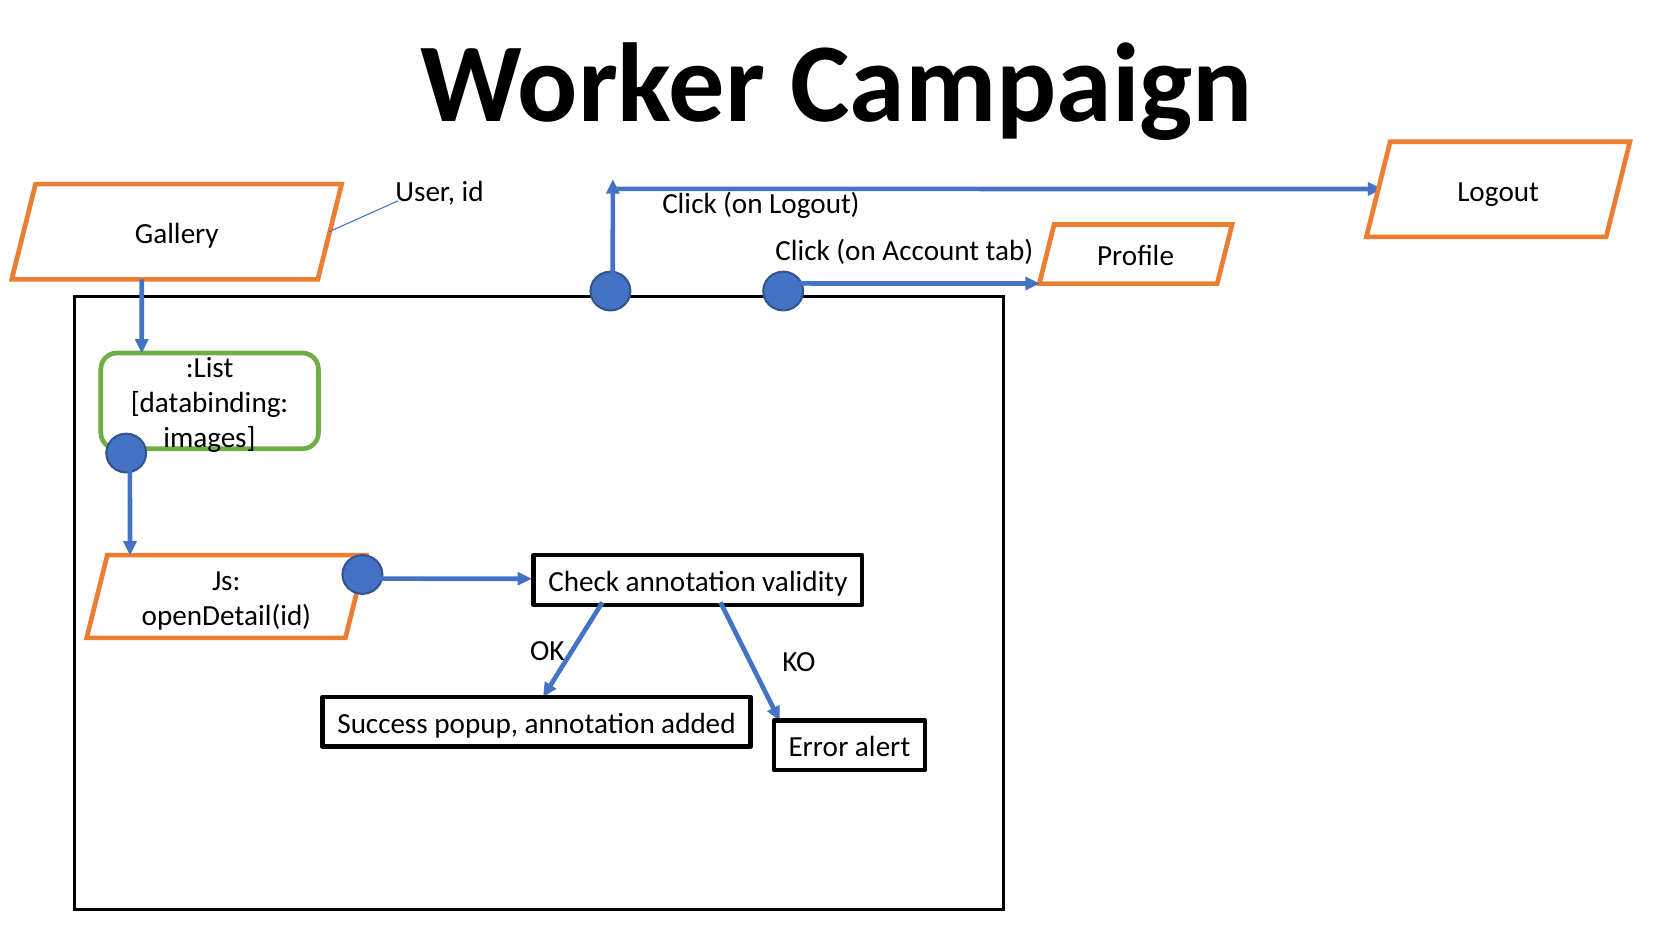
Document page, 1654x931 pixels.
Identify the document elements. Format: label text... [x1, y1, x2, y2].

text_box :List [databinding: images] [100, 353, 319, 449]
title Worker Campaign [139, 33, 1536, 154]
text_box Logout [1366, 141, 1630, 237]
text_box Profile [1039, 224, 1233, 284]
text_box User, id [380, 165, 505, 216]
text_box Error alert [773, 720, 926, 771]
text_box Check annotation validity [533, 555, 863, 605]
text_box KO [767, 635, 831, 685]
text_box Click (on Logout) [647, 177, 875, 227]
text_box [74, 271, 1004, 910]
text_box Click (on Account tab) [760, 224, 1049, 275]
text_box Js: openDetail(id) [86, 555, 357, 638]
text_box OK [515, 623, 580, 674]
text_box Gallery [11, 184, 342, 280]
text_box Success popup, annotation added [322, 696, 751, 747]
